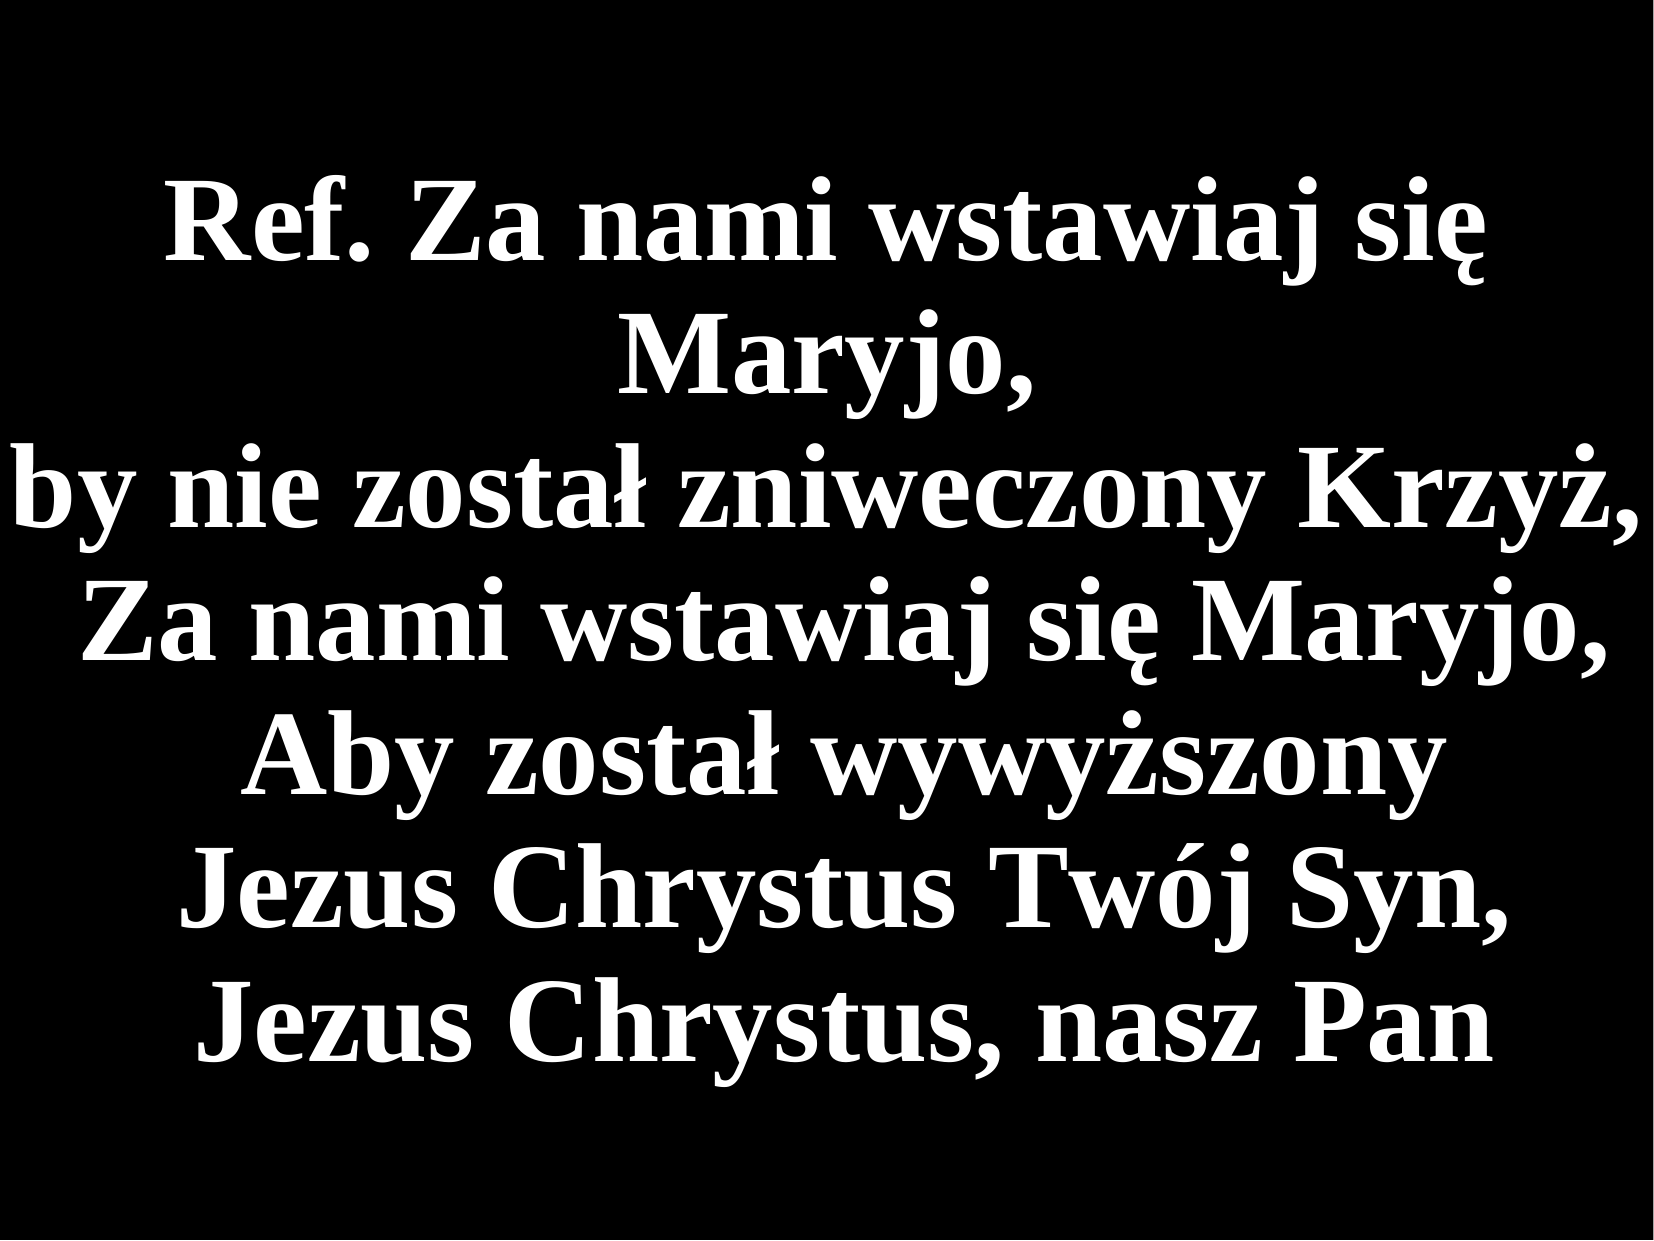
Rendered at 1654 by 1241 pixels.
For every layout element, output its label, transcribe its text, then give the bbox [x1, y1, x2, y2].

subtitle Ref. Za nami wstawiaj się Maryjo, by nie został zniweczony Krzyż, Za nami wstawiaj się Maryjo, Aby został wywyższony Jezus Chrystus Twój Syn, Jezus Chrystus, nasz Pan [0, 0, 1654, 1241]
